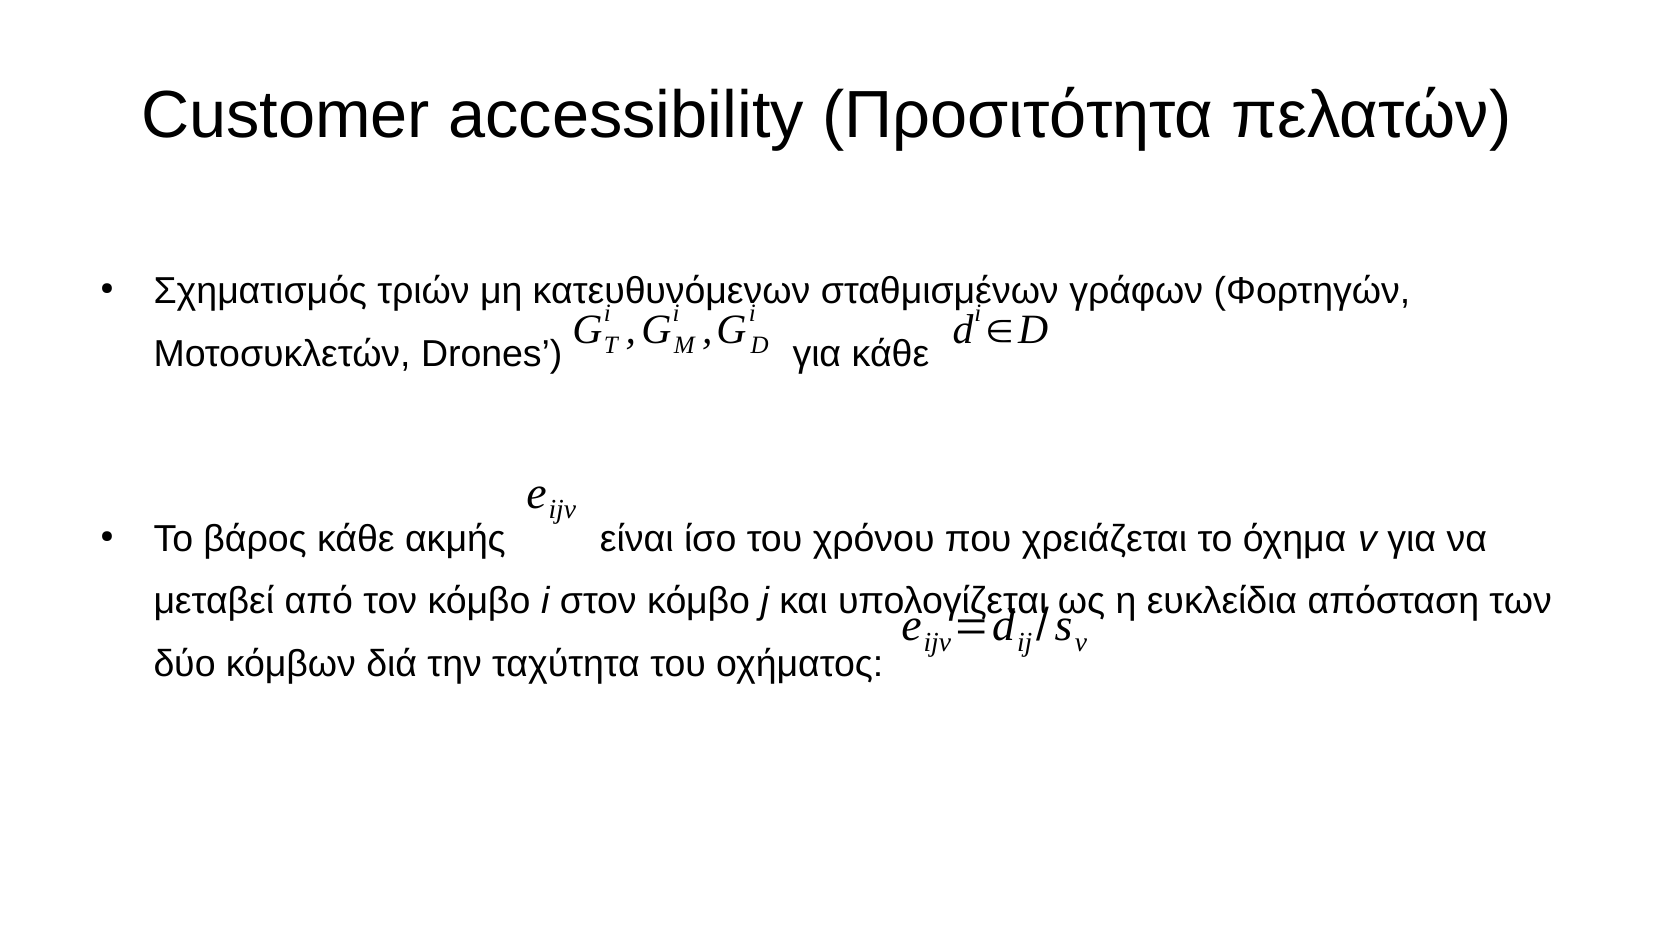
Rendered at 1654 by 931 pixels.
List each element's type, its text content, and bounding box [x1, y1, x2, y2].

chart [525, 467, 577, 526]
list Σχηματισμός τριών μη κατευθυνόμενων σταθμισμένων γράφων (Φορτηγών, Μοτοσυκλετών, Drones’) για κάθε Το βάρος κάθε ακμής είναι ίσο του χρόνου που χρειάζεται το όχημα v για να μεταβεί από τον κόμβο i στον κόμβο j και υπολογίζεται ως η ευκλείδια απόσταση των δύο κόμβων διά την ταχύτητα του οχήματος: [82, 248, 1571, 788]
chart [572, 300, 770, 359]
title Customer accessibility (Προσιτότητα πελατών) [82, 37, 1571, 193]
chart [950, 300, 1050, 353]
chart [900, 600, 1088, 658]
